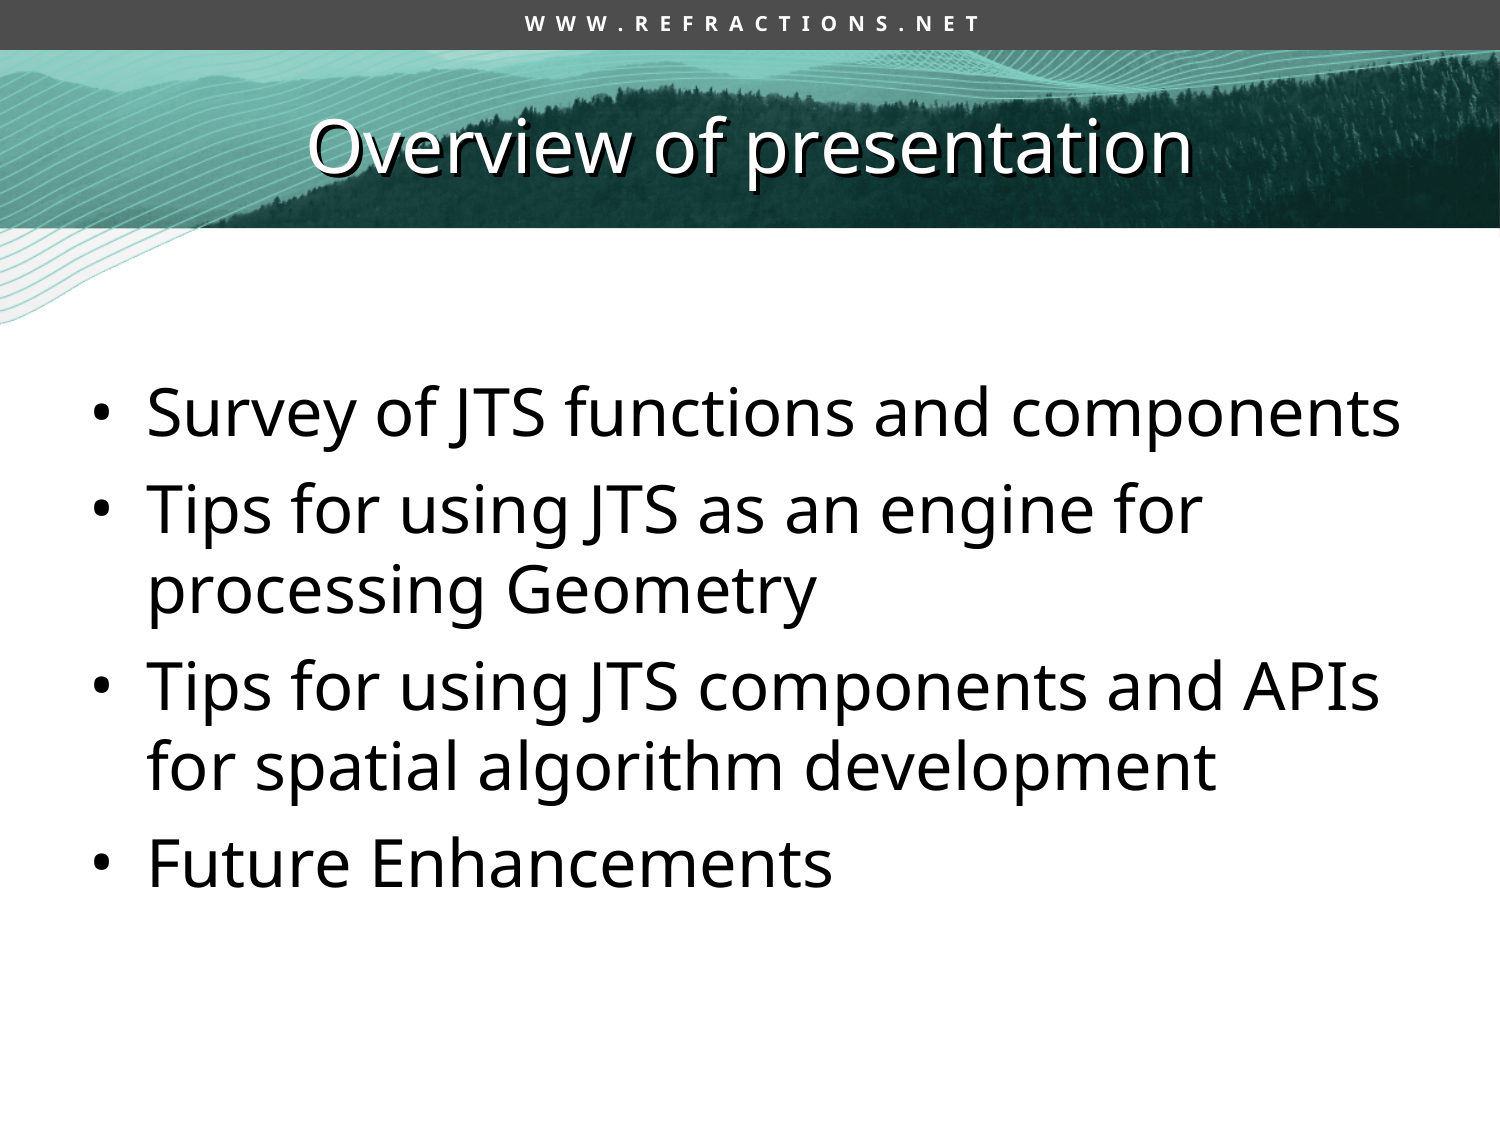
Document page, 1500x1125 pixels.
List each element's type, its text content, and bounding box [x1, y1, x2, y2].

title Overview of presentation [112, 62, 1388, 226]
picture [0, 50, 1500, 325]
list Survey of JTS functions and components Tips for using JTS as an engine for processing Geometry Tips for using JTS components and APIs for spatial algorithm development Future Enhancements [75, 362, 1438, 1125]
